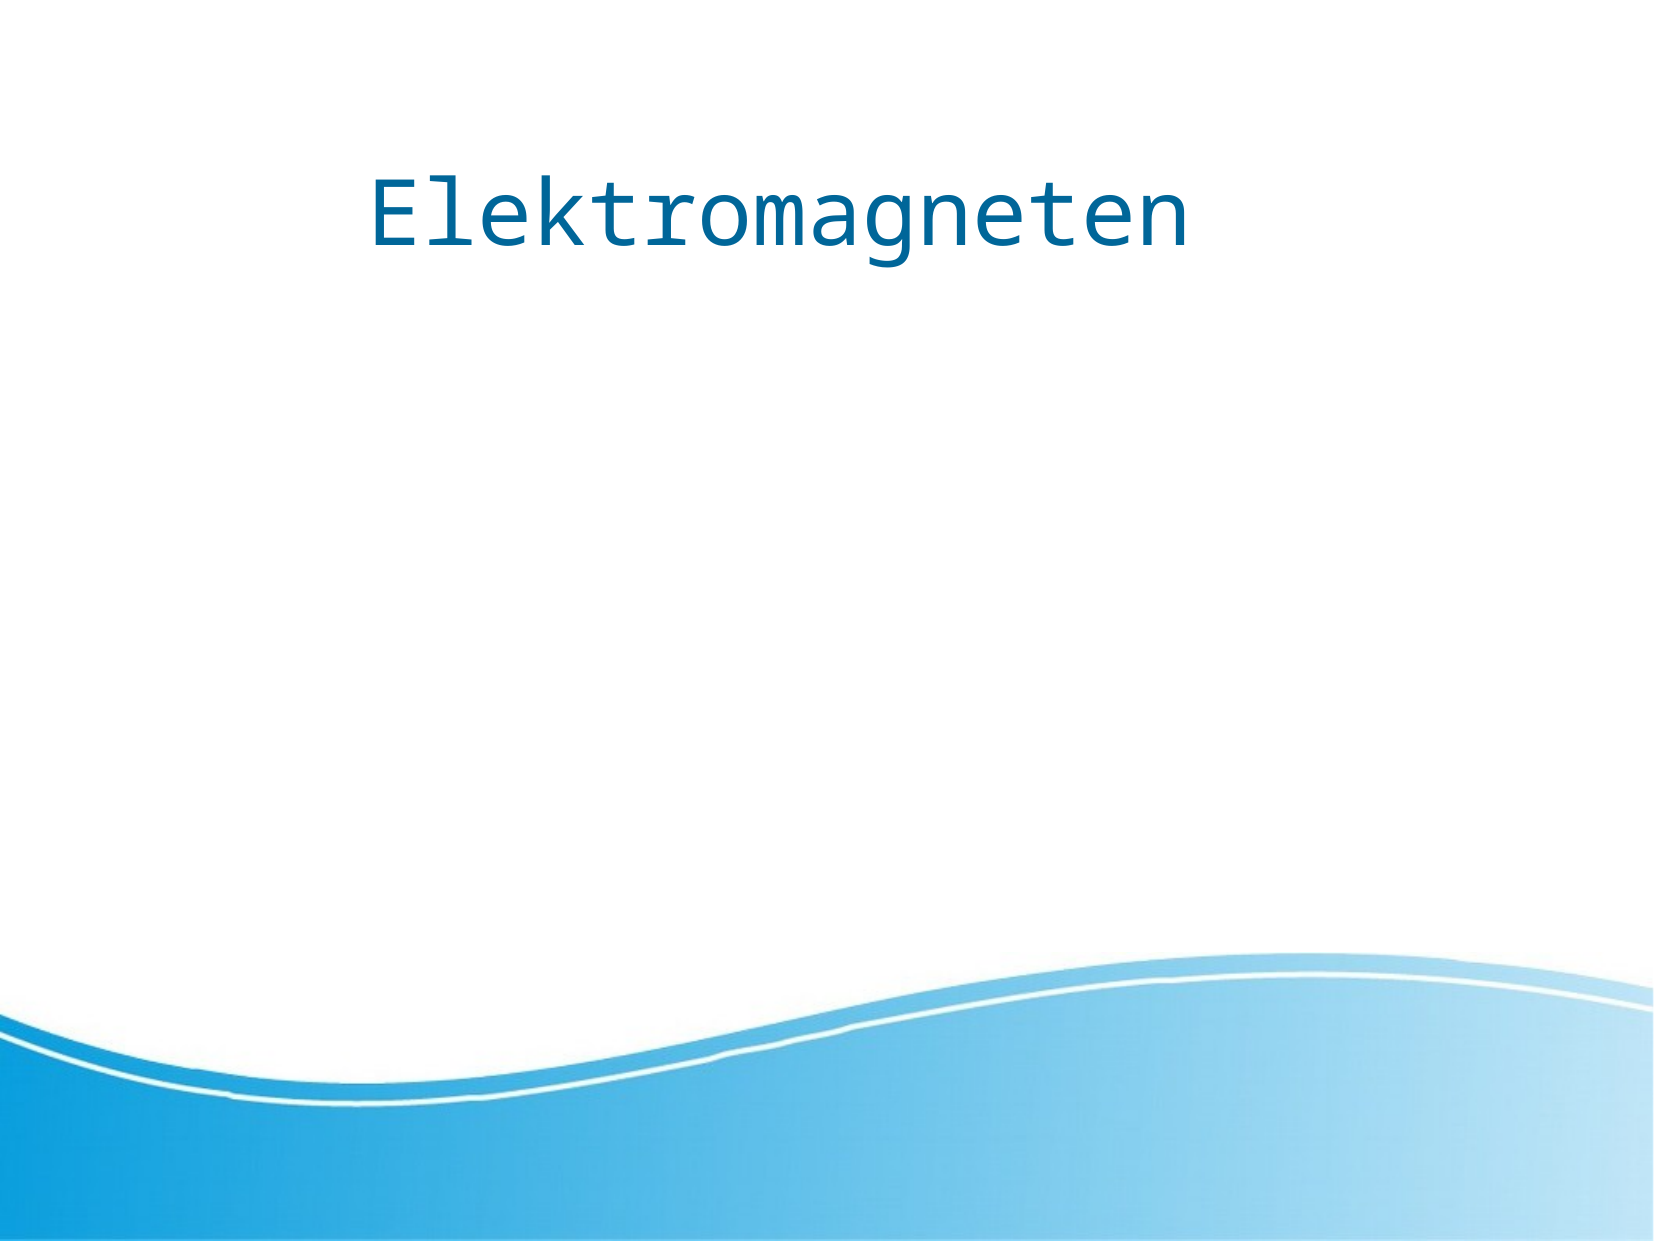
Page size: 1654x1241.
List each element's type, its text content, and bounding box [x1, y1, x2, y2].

title Elektromagneten [35, 51, 1524, 369]
picture [0, 952, 1654, 1241]
